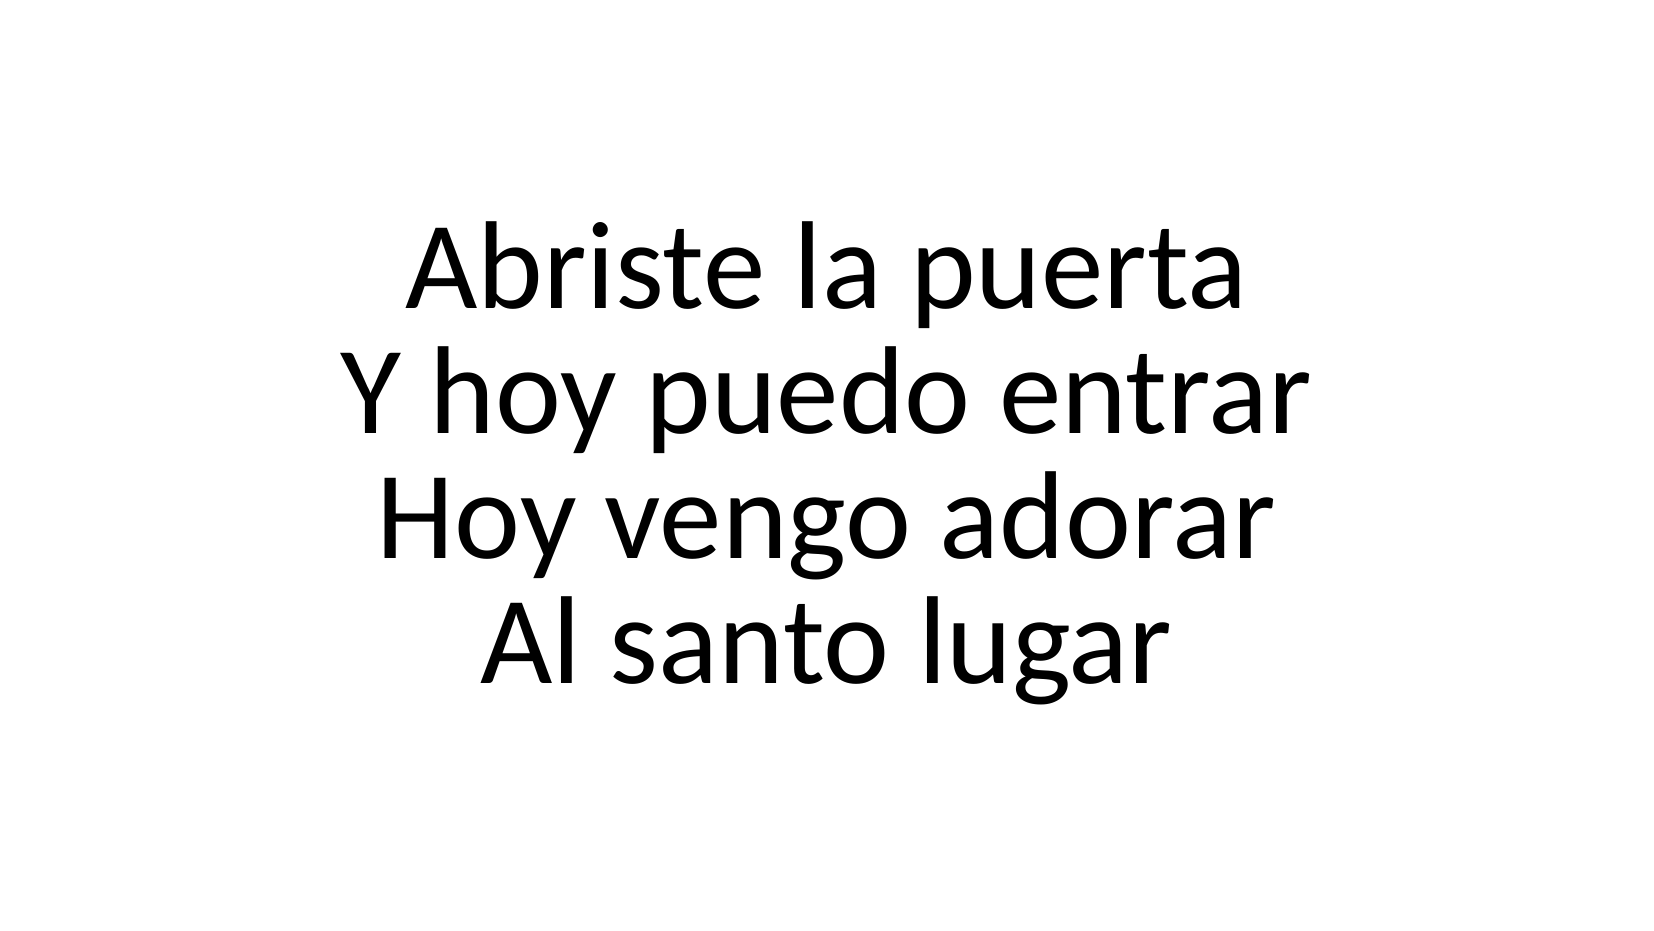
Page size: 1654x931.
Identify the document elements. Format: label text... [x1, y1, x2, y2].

title Abriste la puerta Y hoy puedo entrar Hoy vengo adorar Al santo lugar [0, 0, 1654, 931]
